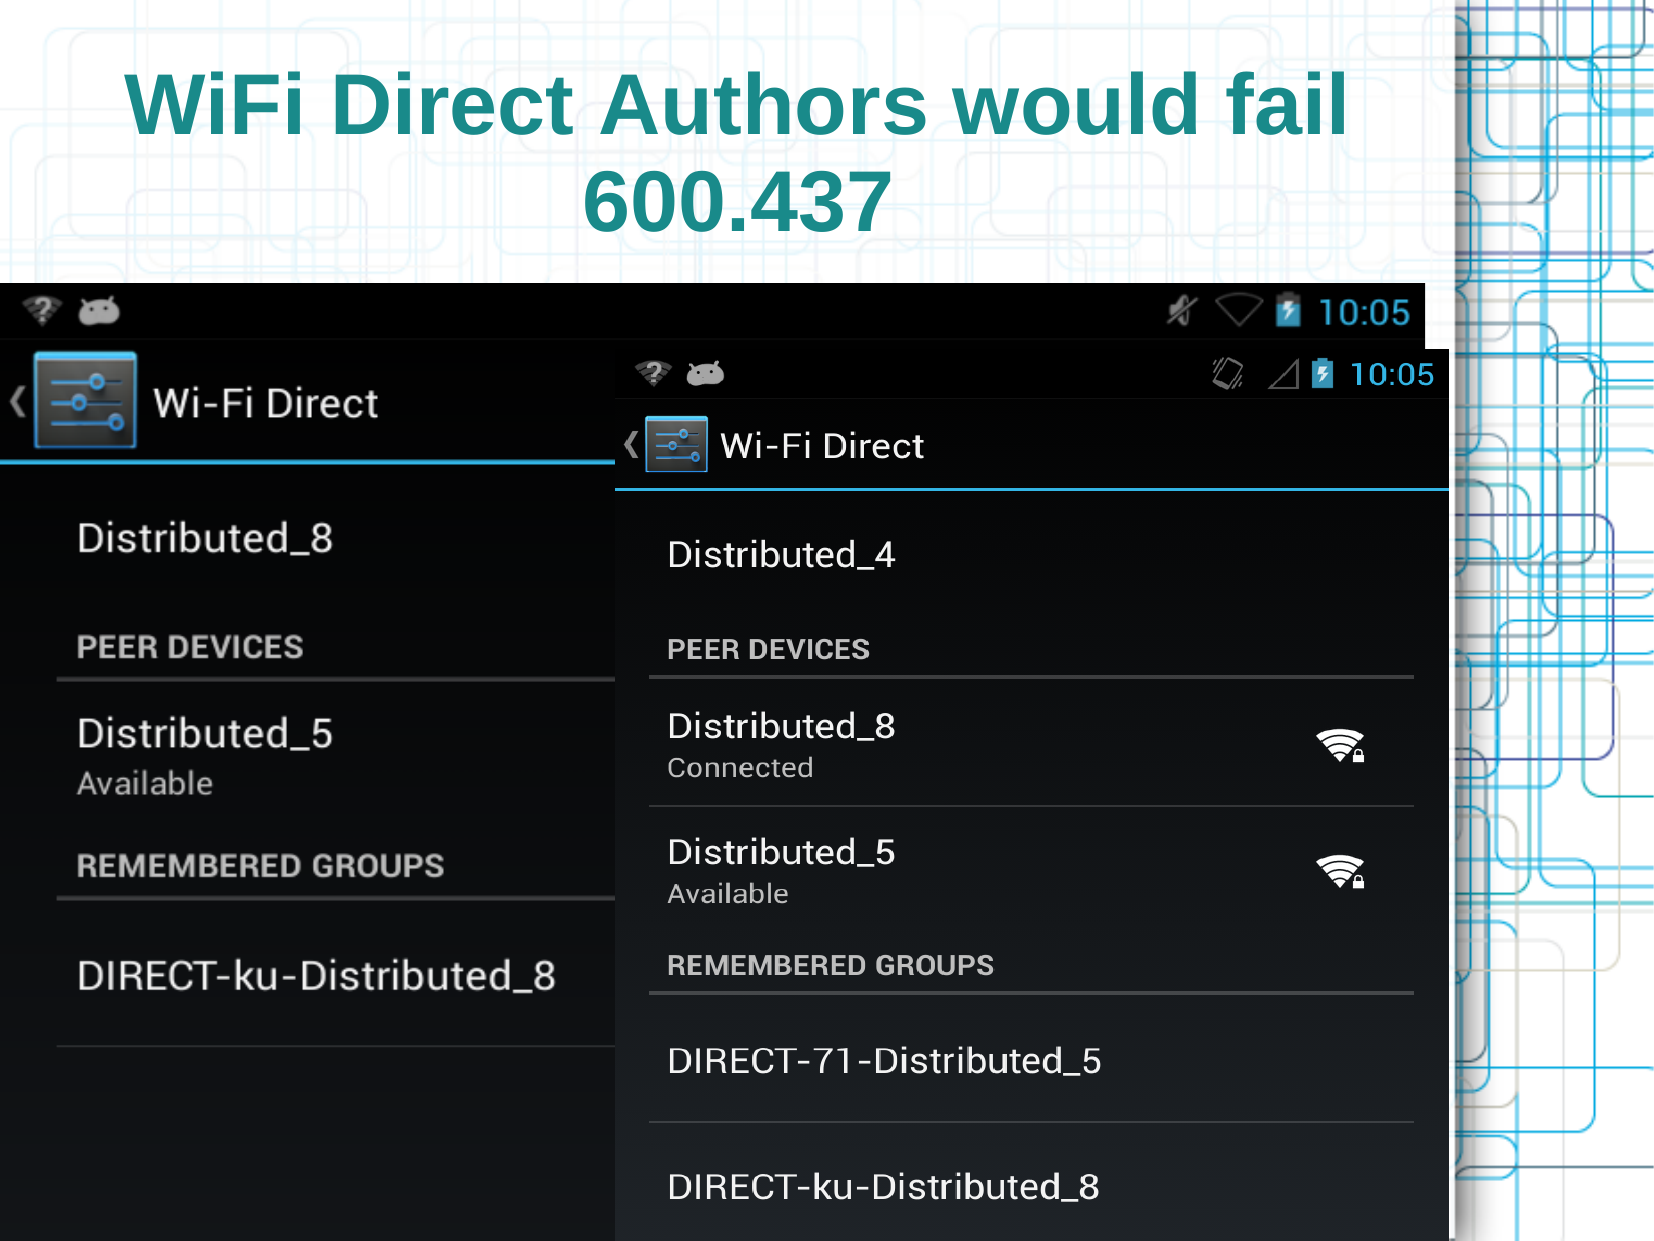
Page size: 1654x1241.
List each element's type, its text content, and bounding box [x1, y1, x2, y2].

title WiFi Direct Authors would fail 600.437 [59, 49, 1418, 257]
picture [0, 0, 1654, 1241]
